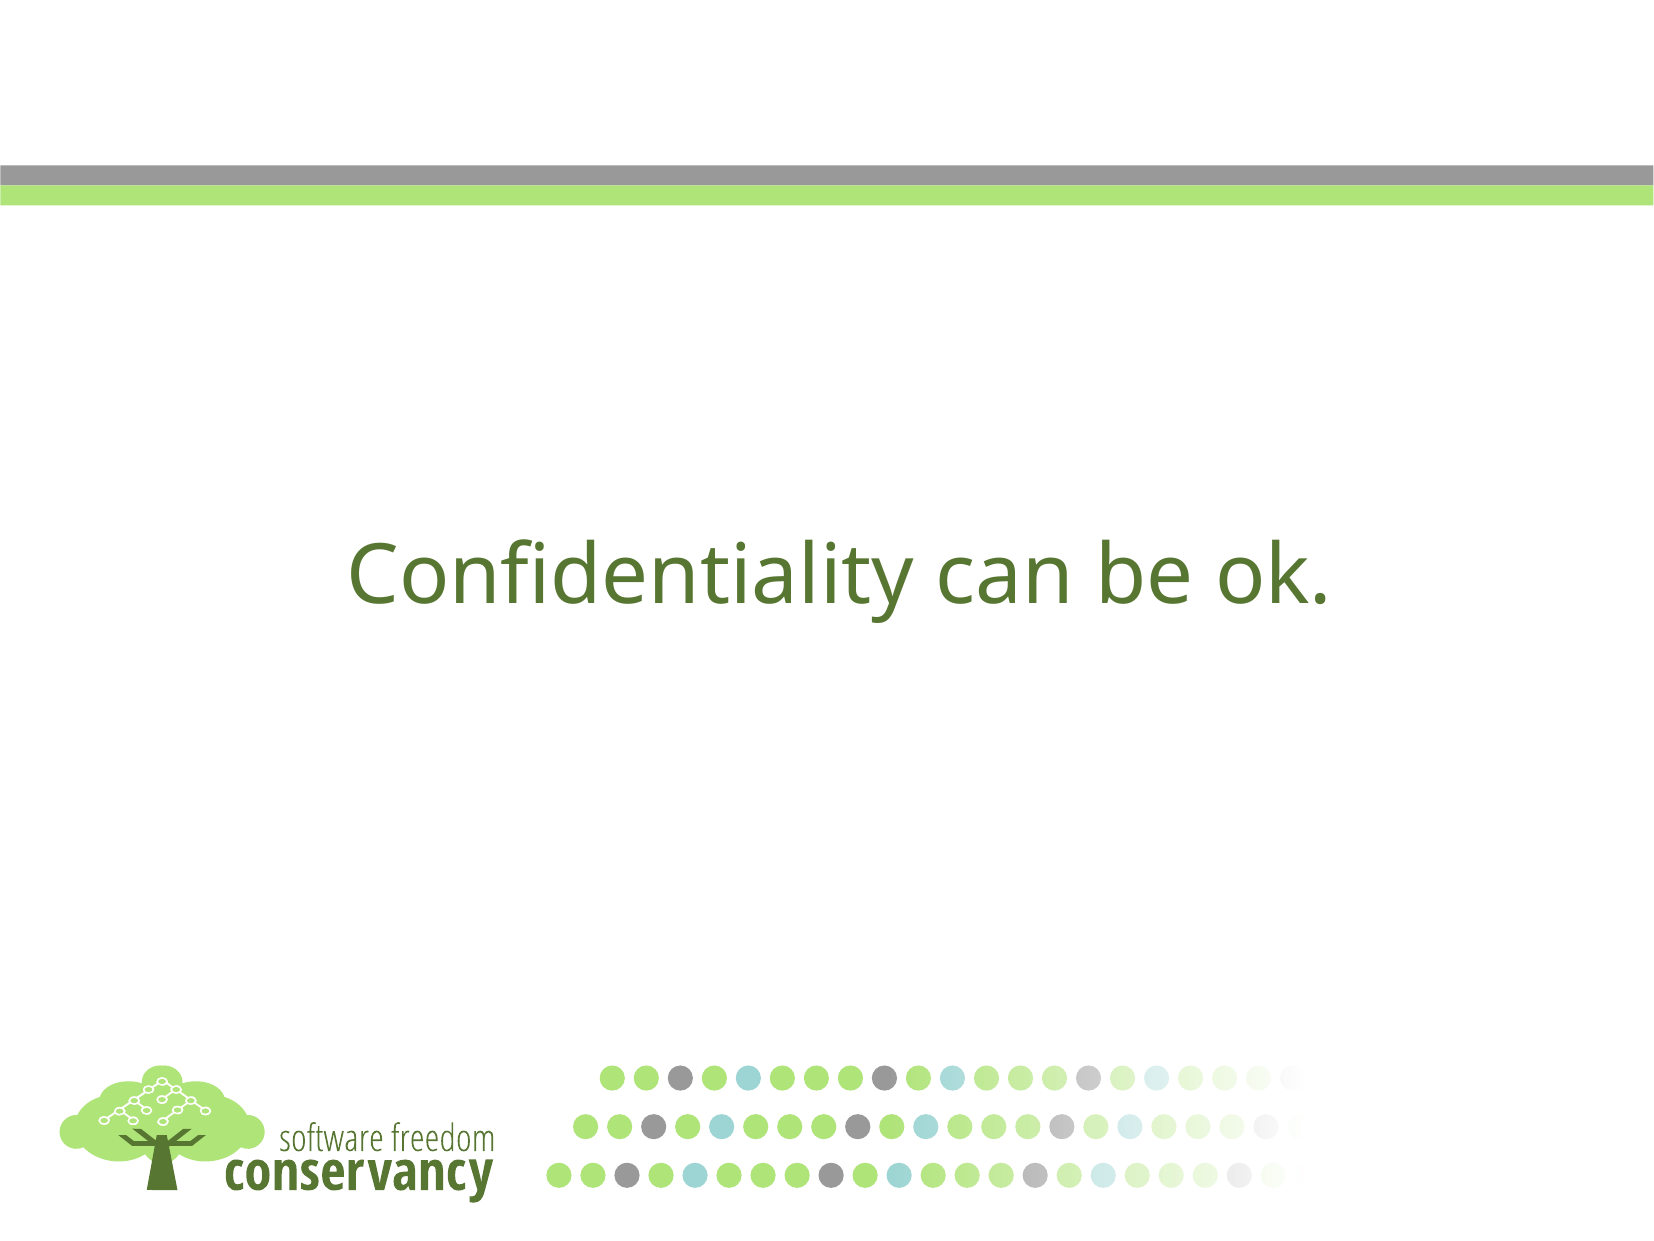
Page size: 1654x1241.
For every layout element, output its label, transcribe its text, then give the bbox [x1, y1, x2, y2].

title Confidentiality can be ok. [135, 525, 1516, 733]
